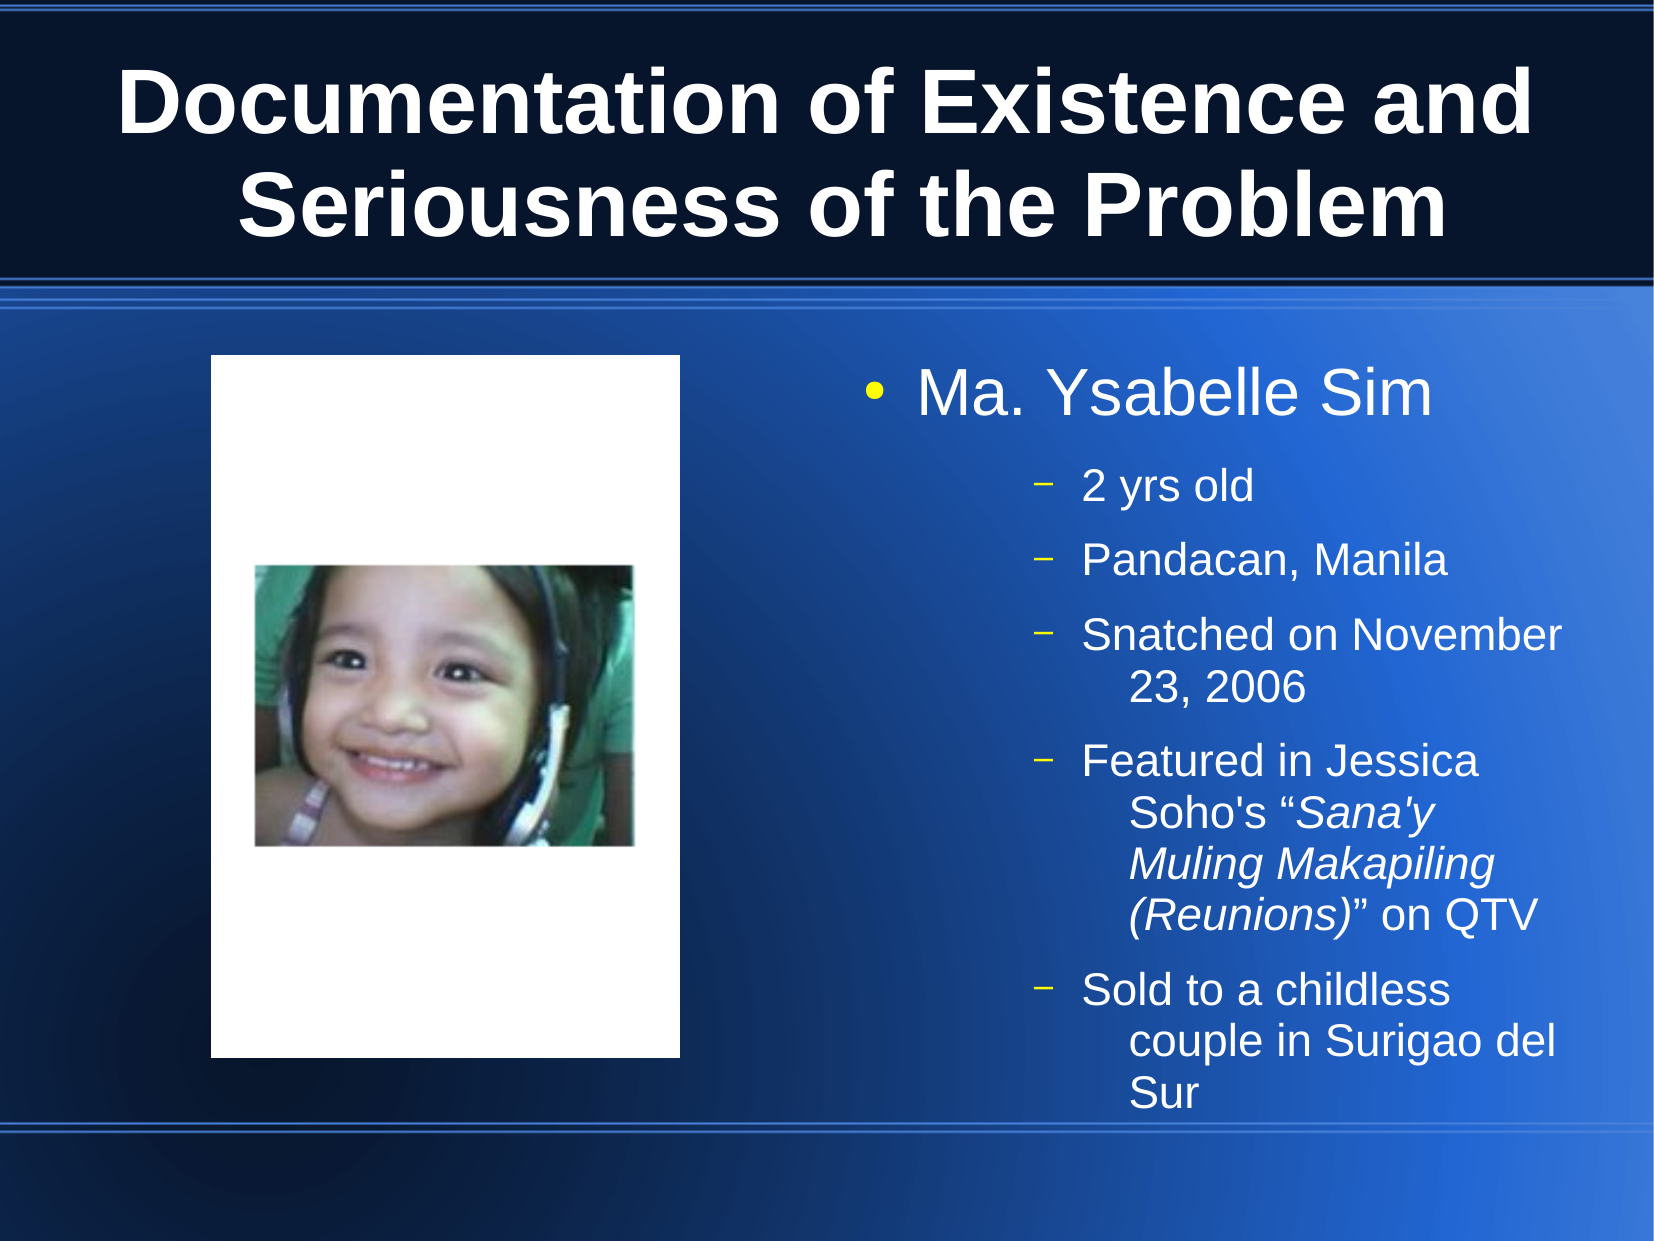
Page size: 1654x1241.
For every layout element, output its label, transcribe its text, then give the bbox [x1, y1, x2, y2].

list Ma. Ysabelle Sim 2 yrs old Pandacan, Manila Snatched on November 23, 2006 Featured in Jessica Soho's “Sana'y Muling Makapiling (Reunions)” on QTV Sold to a childless couple in Surigao del Sur [845, 355, 1572, 1115]
picture [0, 0, 1654, 1241]
title Documentation of Existence and Seriousness of the Problem [82, 49, 1571, 257]
